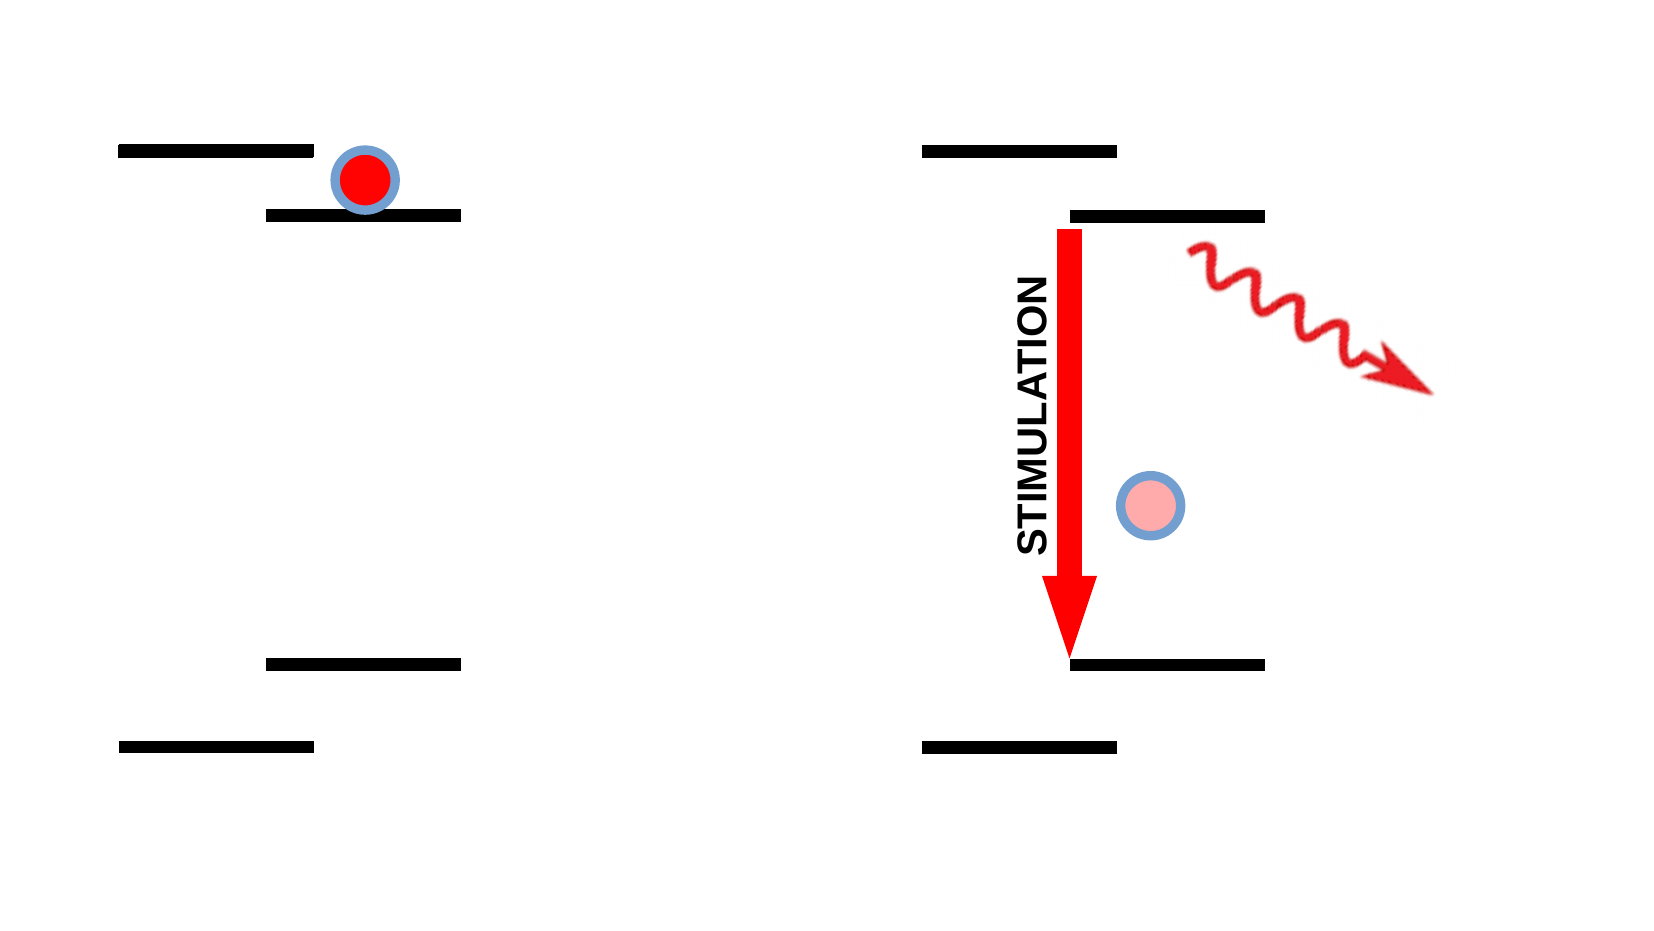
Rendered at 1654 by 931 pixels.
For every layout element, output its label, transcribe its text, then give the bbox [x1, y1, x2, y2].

text_box [335, 150, 396, 211]
picture [1156, 223, 1462, 432]
text_box STIMULATION [1001, 160, 1063, 671]
text_box [1120, 475, 1181, 536]
